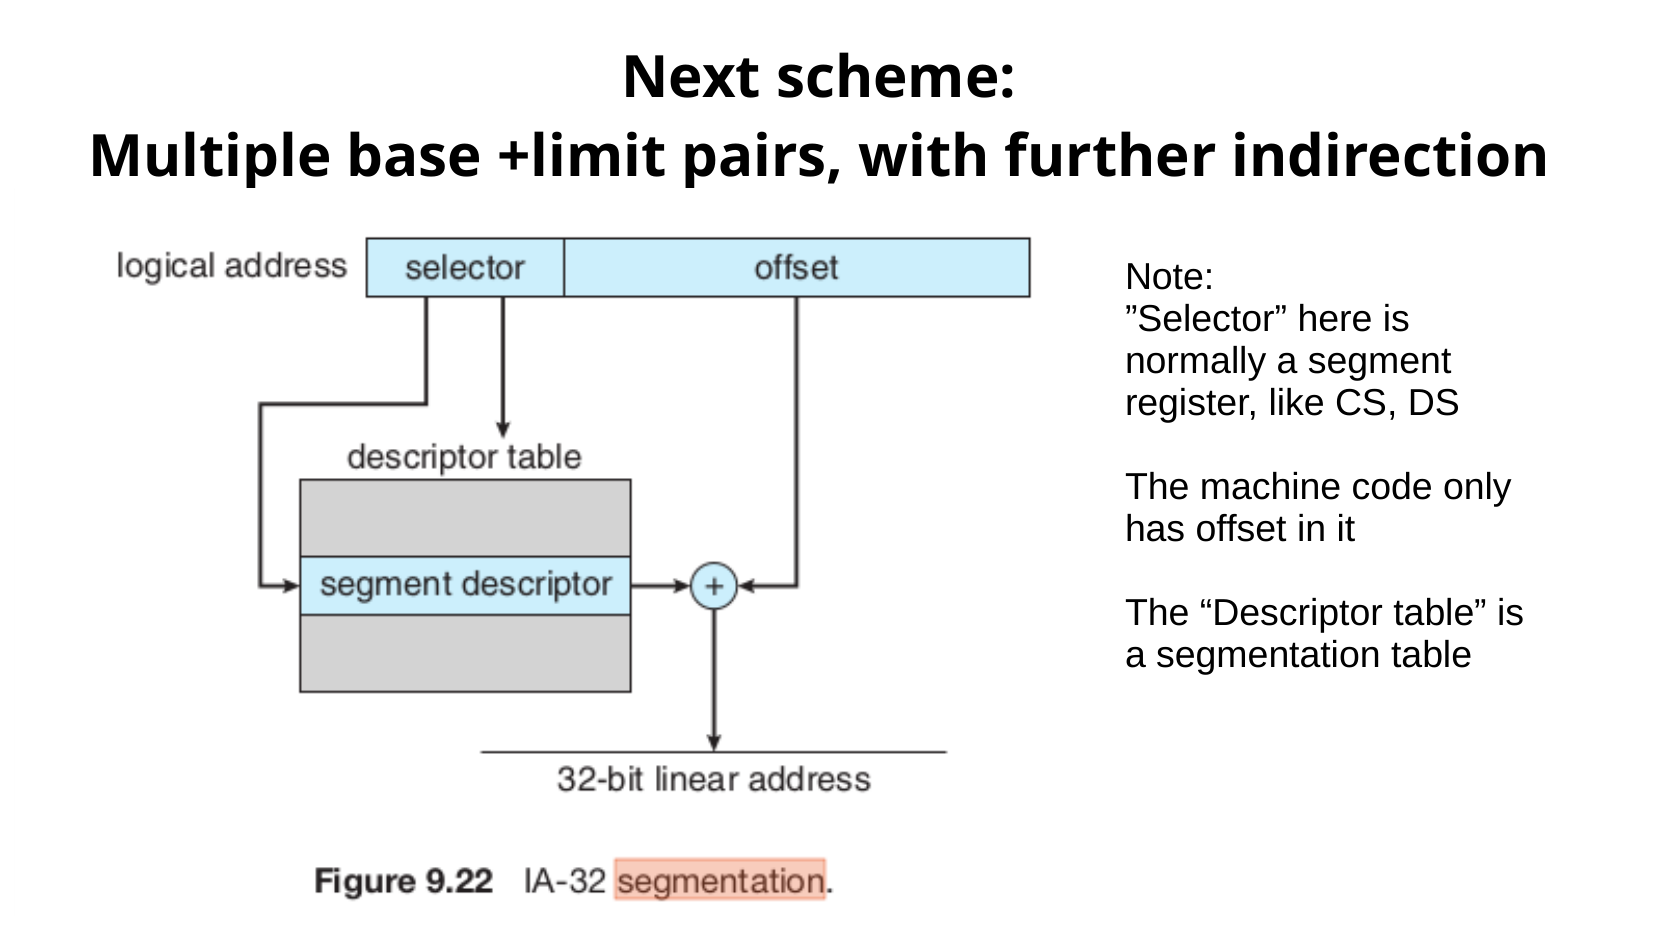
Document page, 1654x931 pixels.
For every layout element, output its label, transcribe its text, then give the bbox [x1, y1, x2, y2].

text_box Note: ”Selector” here is normally a segment register, like CS, DS The machine code only has offset in it The “Descriptor table” is a segmentation table [1110, 248, 1548, 683]
picture [13, 188, 1158, 916]
title Next scheme: Multiple base +limit pairs, with further indirection [82, 36, 1571, 193]
